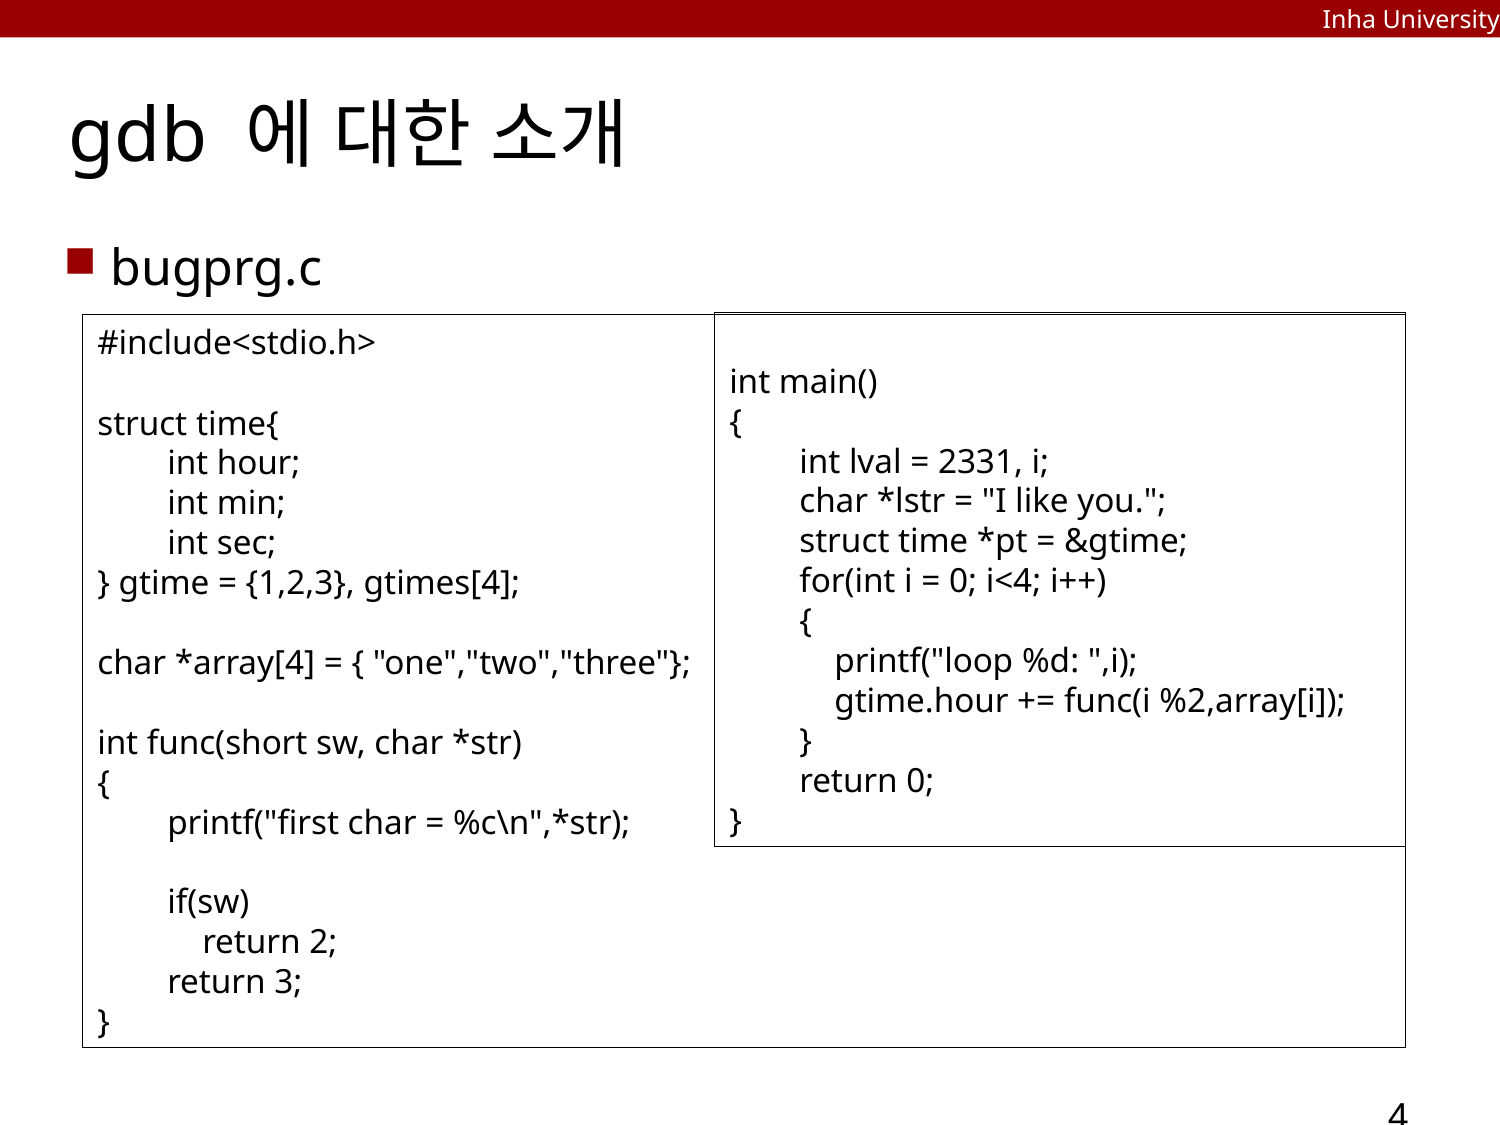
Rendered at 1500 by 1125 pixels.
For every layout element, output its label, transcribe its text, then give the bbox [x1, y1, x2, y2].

title gdb 에 대한 소개 [62, 41, 1438, 221]
text_box Inha University [1322, 3, 1500, 33]
list bugprg.c [62, 229, 1438, 1050]
text_box [0, 0, 1500, 38]
text_box int main() { int lval = 2331, i; char *lstr = "I like you."; struct time *pt = &gtime; for(int i = 0; i<4; i++) { printf("loop %d: ",i); gtime.hour += func(i %2,array[i]); } return 0; } [714, 312, 1406, 847]
text_box #include<stdio.h> struct time{ int hour; int min; int sec; } gtime = {1,2,3}, gtimes[4]; char *array[4] = { "one","two","three"}; int func(short sw, char *str) { printf("first char = %c\n",*str); if(sw) return 2; return 3; } [82, 314, 1406, 1048]
